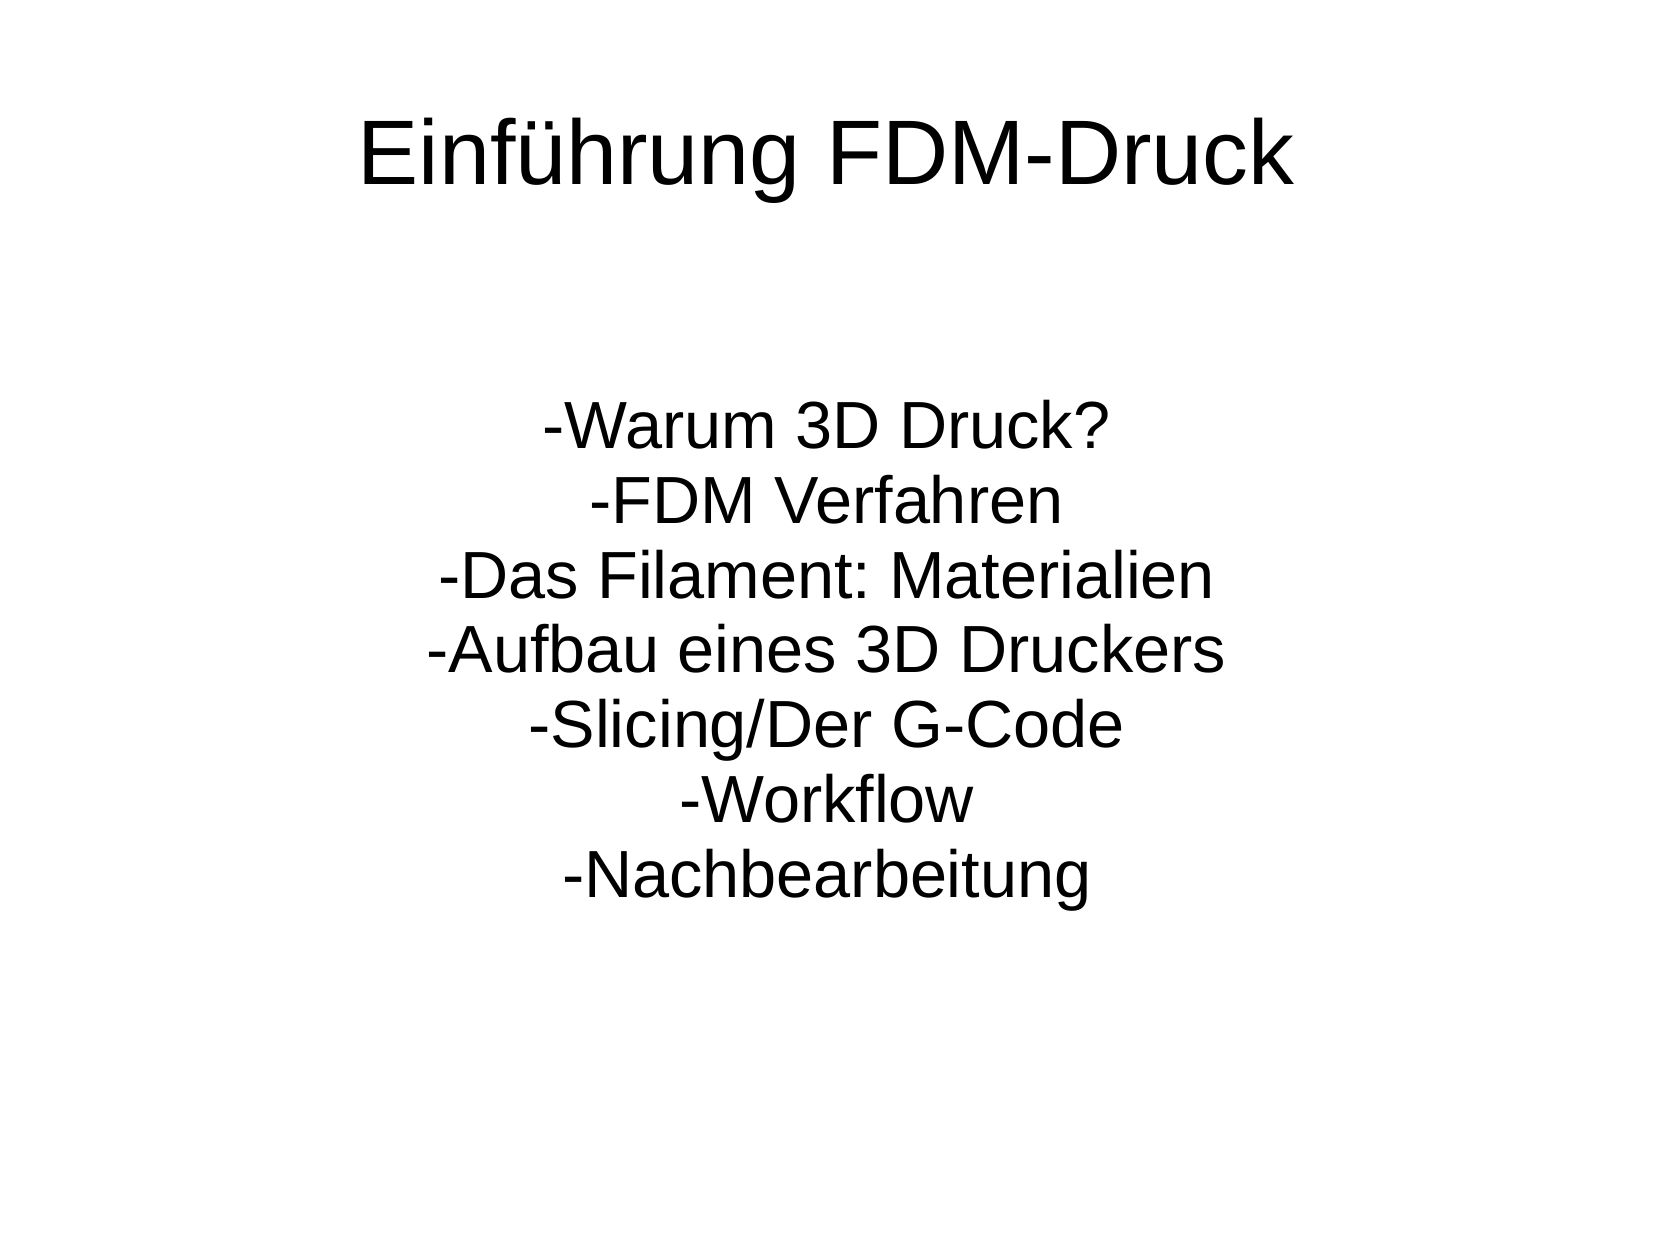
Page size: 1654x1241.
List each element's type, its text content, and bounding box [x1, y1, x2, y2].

subtitle -Warum 3D Druck? -FDM Verfahren -Das Filament: Materialien -Aufbau eines 3D Druckers -Slicing/Der G-Code -Workflow -Nachbearbeitung [82, 290, 1571, 1010]
title Einführung FDM-Druck [82, 49, 1571, 257]
